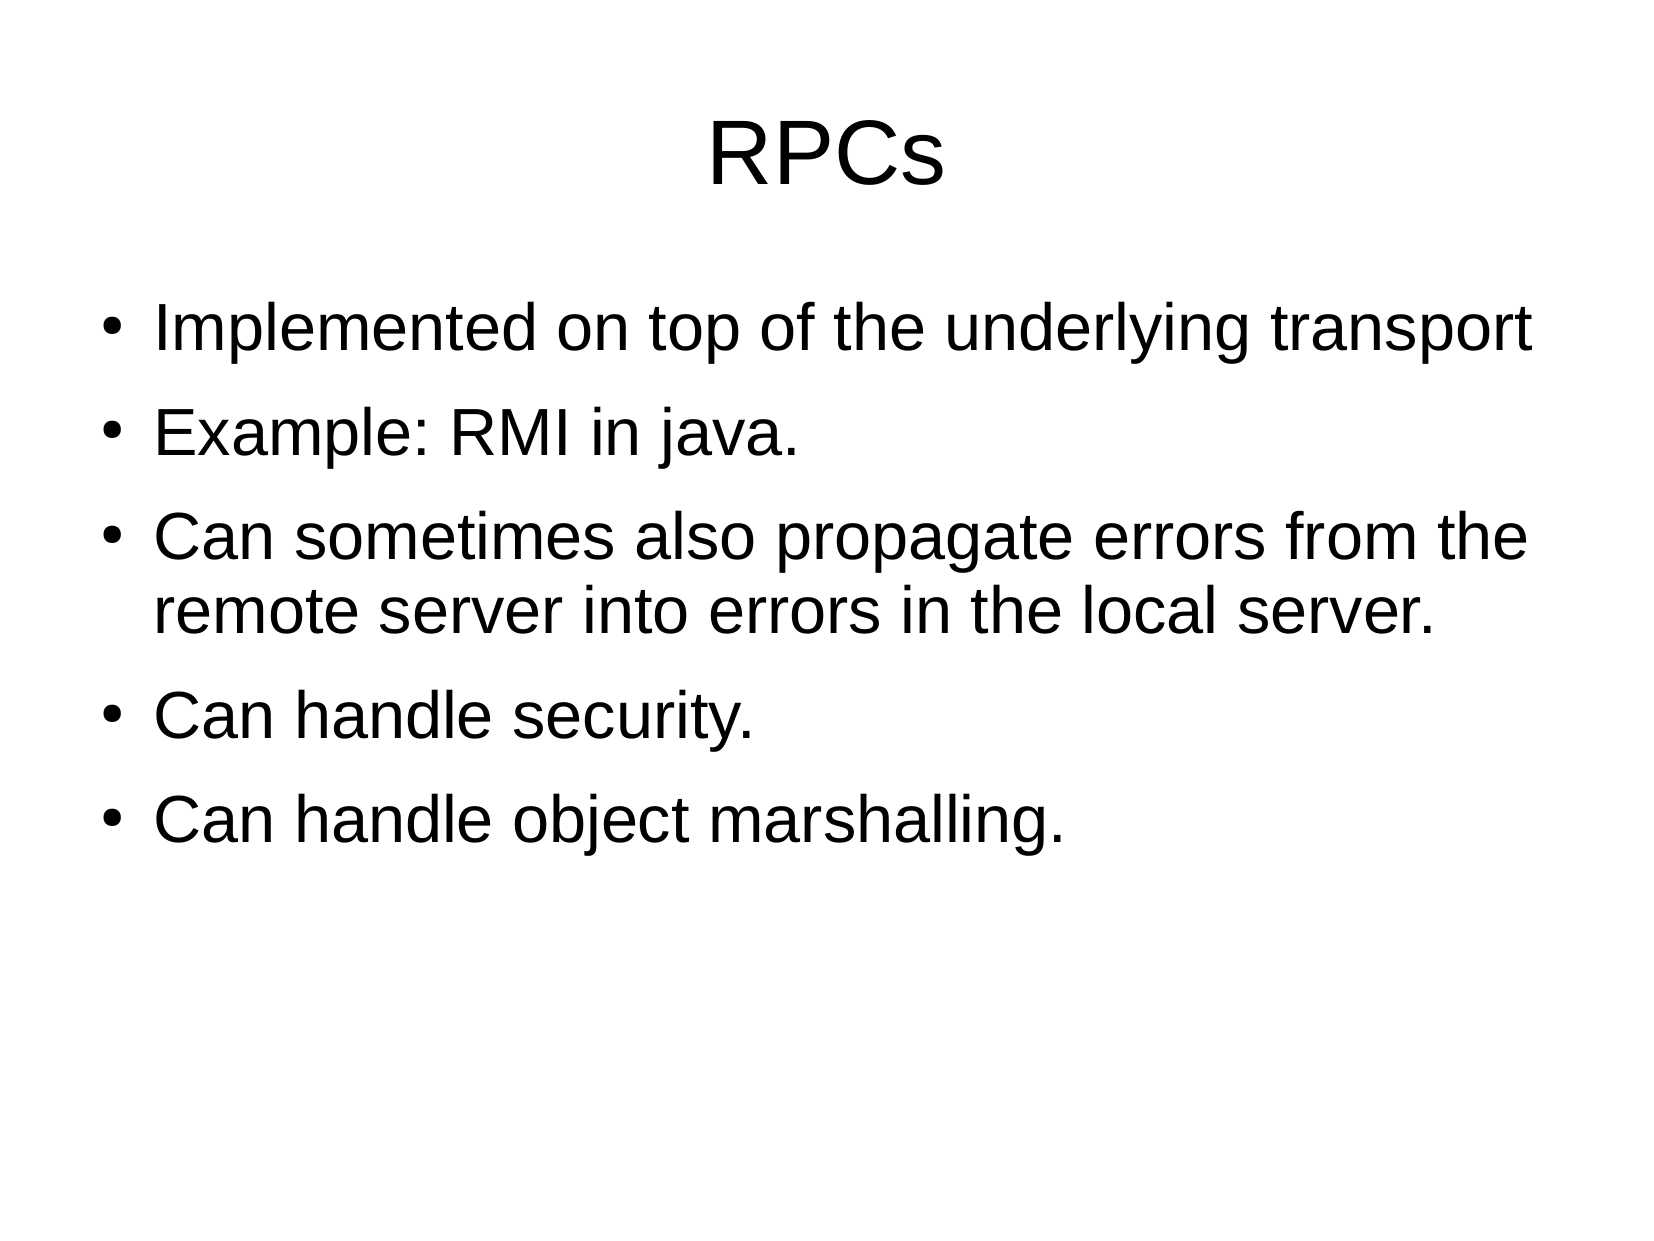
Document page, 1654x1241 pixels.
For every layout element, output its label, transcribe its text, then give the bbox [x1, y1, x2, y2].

title RPCs [82, 49, 1571, 257]
list Implemented on top of the underlying transport Example: RMI in java. Can sometimes also propagate errors from the remote server into errors in the local server. Can handle security. Can handle object marshalling. [82, 290, 1538, 1010]
